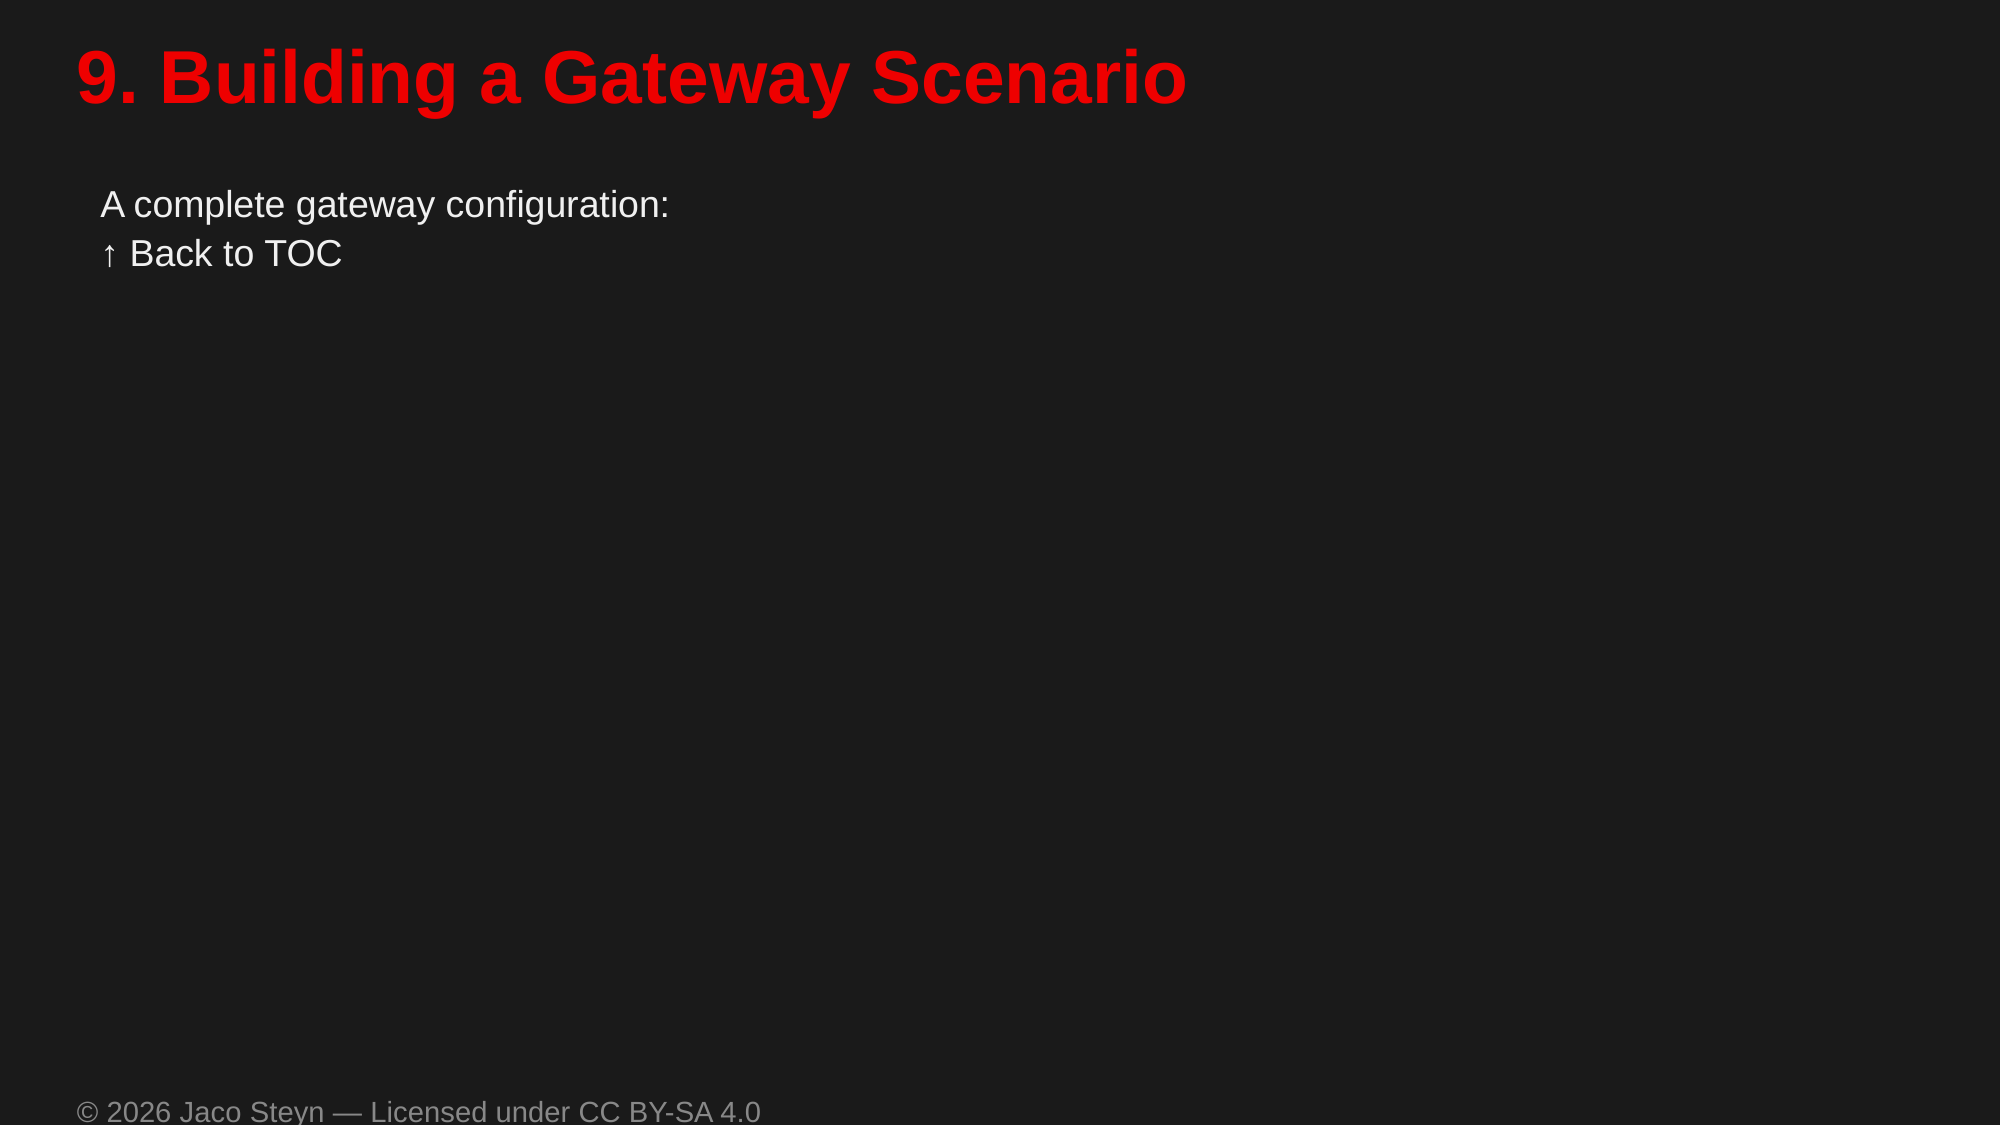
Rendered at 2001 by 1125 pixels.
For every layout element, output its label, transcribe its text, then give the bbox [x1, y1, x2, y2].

text_box A complete gateway configuration: ↑ Back to TOC [59, 171, 1942, 1083]
text_box © 2026 Jaco Steyn — Licensed under CC BY-SA 4.0 [59, 1083, 1942, 1120]
text_box 9. Building a Gateway Scenario [59, 23, 1942, 154]
